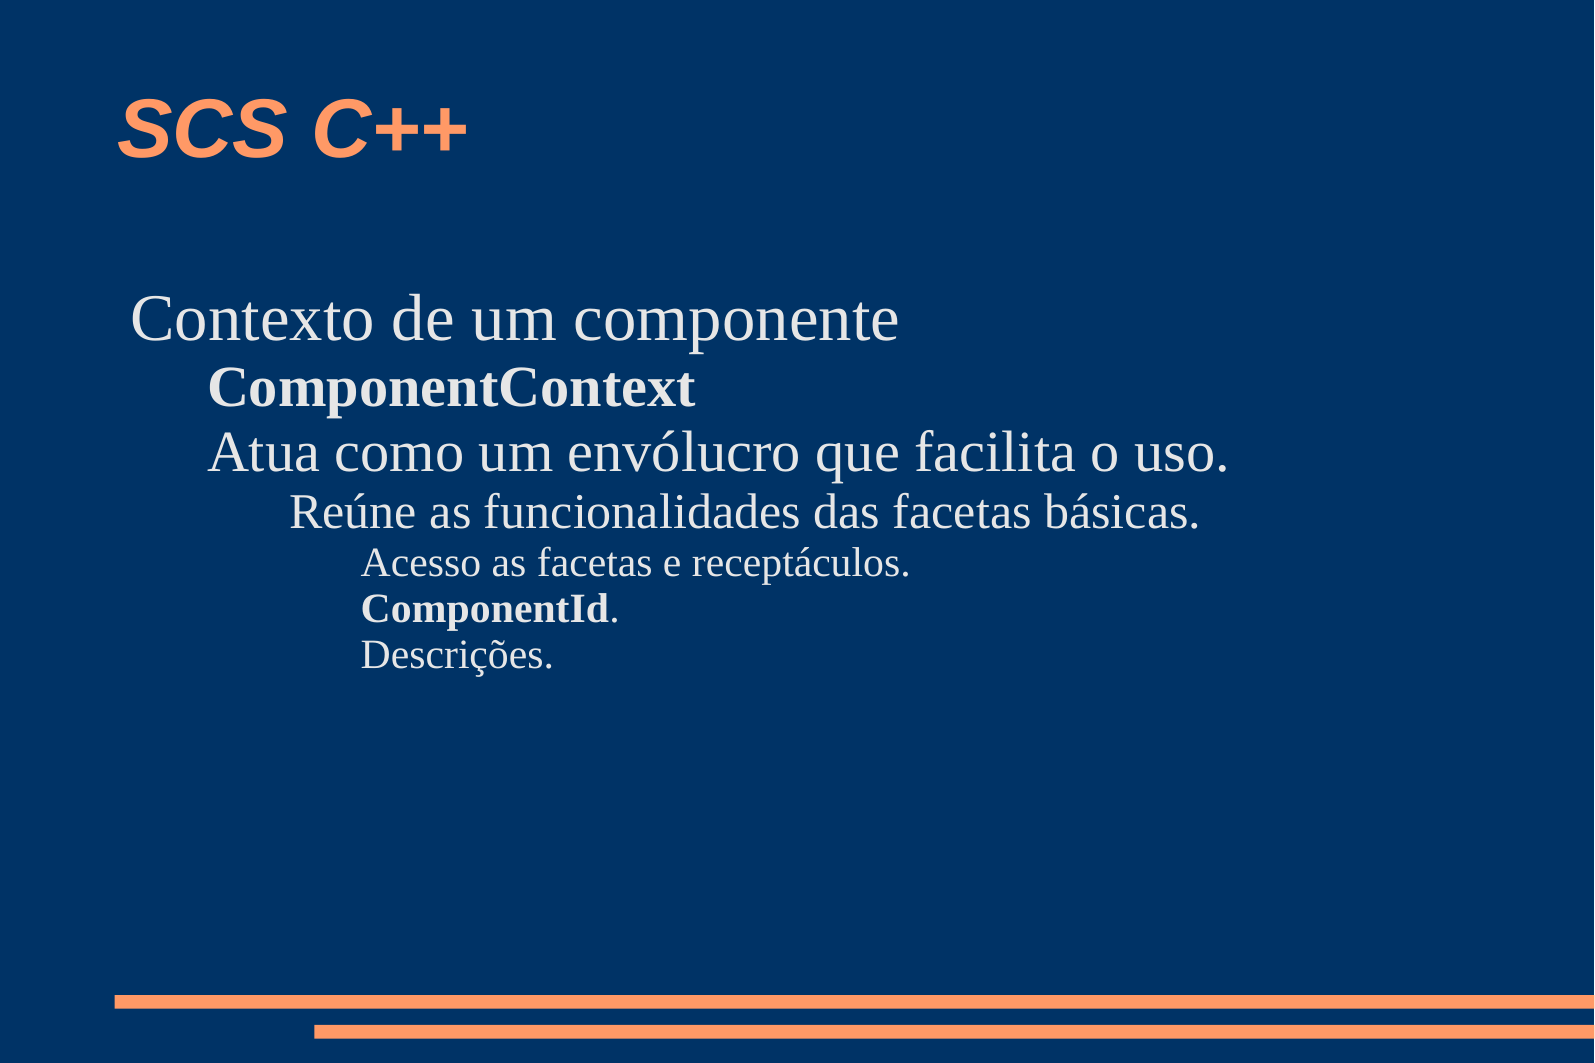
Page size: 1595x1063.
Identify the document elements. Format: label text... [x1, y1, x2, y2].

list Contexto de um componente ComponentContext Atua como um envólucro que facilita o uso. Reúne as funcionalidades das facetas básicas. Acesso as facetas e receptáculos. ComponentId. Descrições. [112, 280, 1501, 976]
title SCS C++ [117, 39, 1479, 218]
